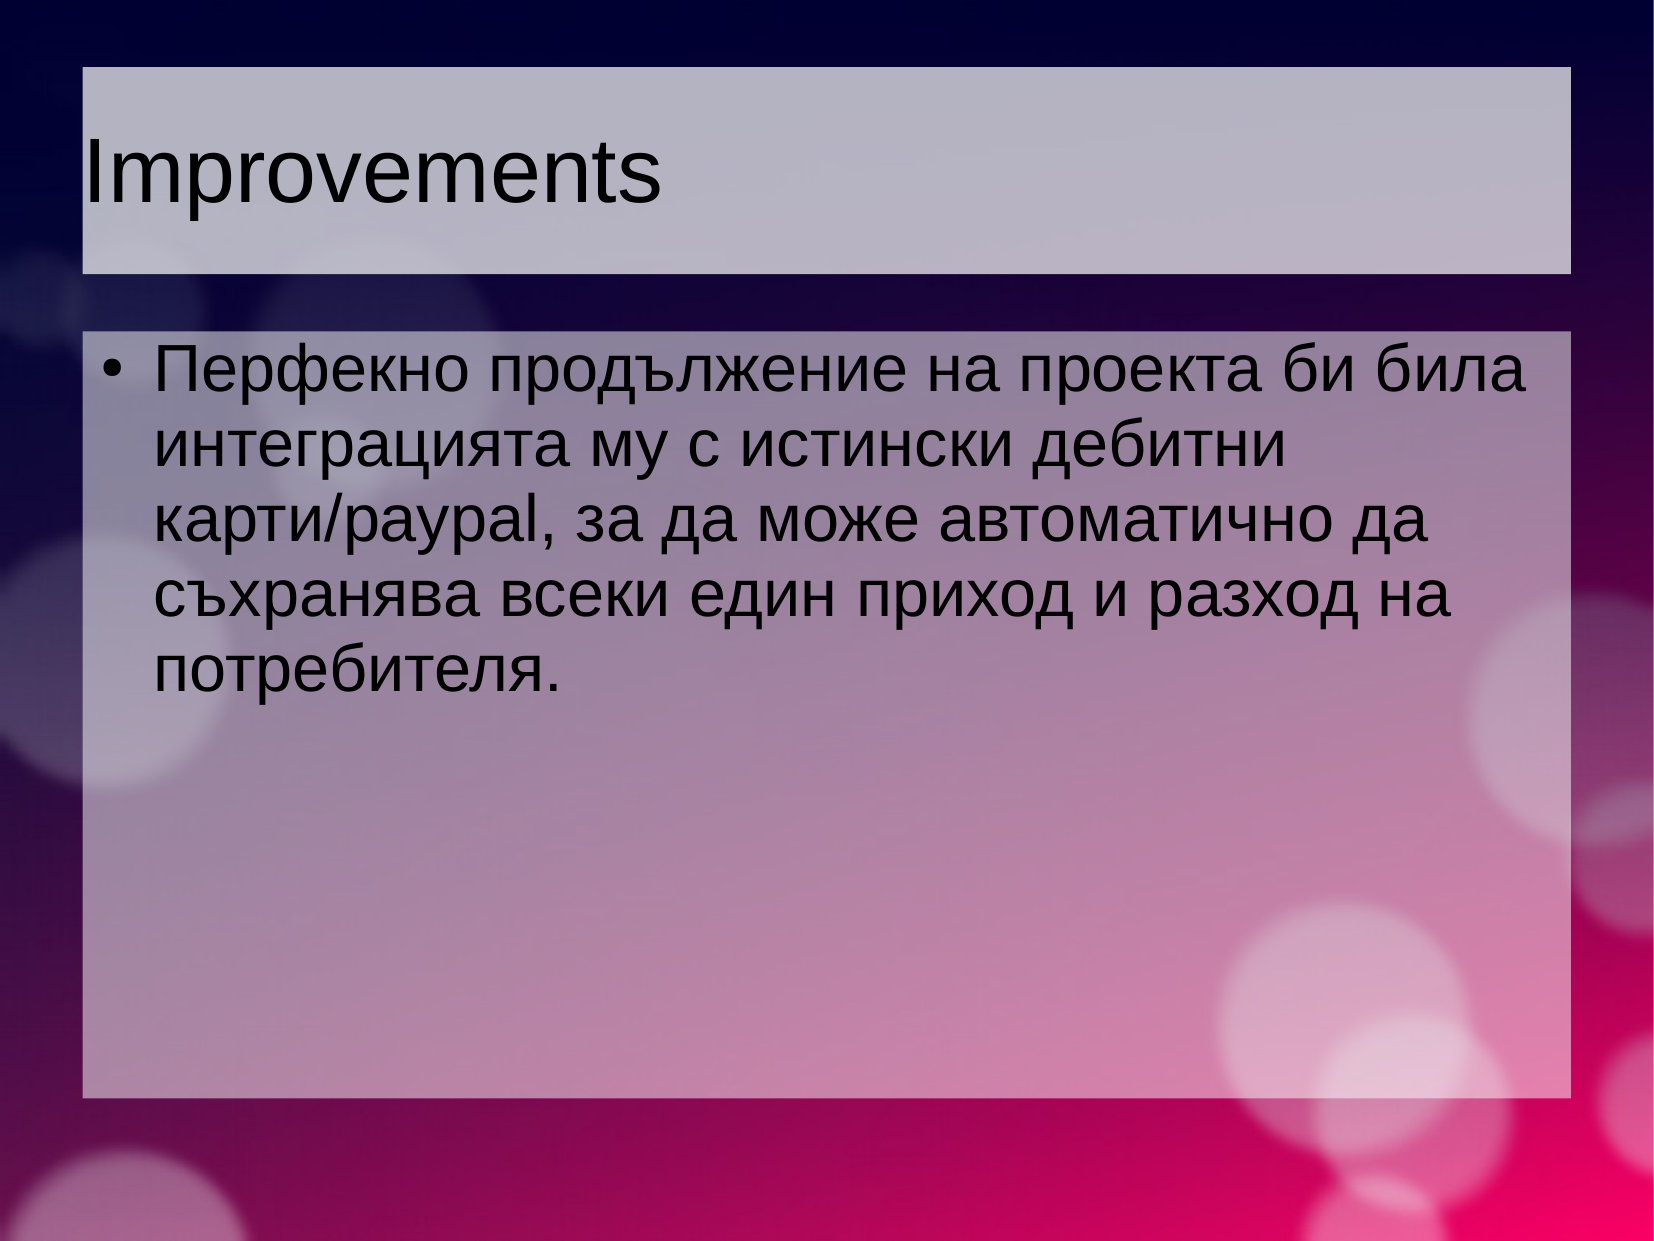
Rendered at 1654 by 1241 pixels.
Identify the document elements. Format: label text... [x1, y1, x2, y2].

picture [0, 0, 1654, 1241]
list Перфекно продължение на проекта би била интеграцията му с истински дебитни карти/paypal, за да може автоматично да съхранява всеки един приход и разход на потребителя. [82, 331, 1571, 1099]
title Improvements [82, 67, 1571, 275]
